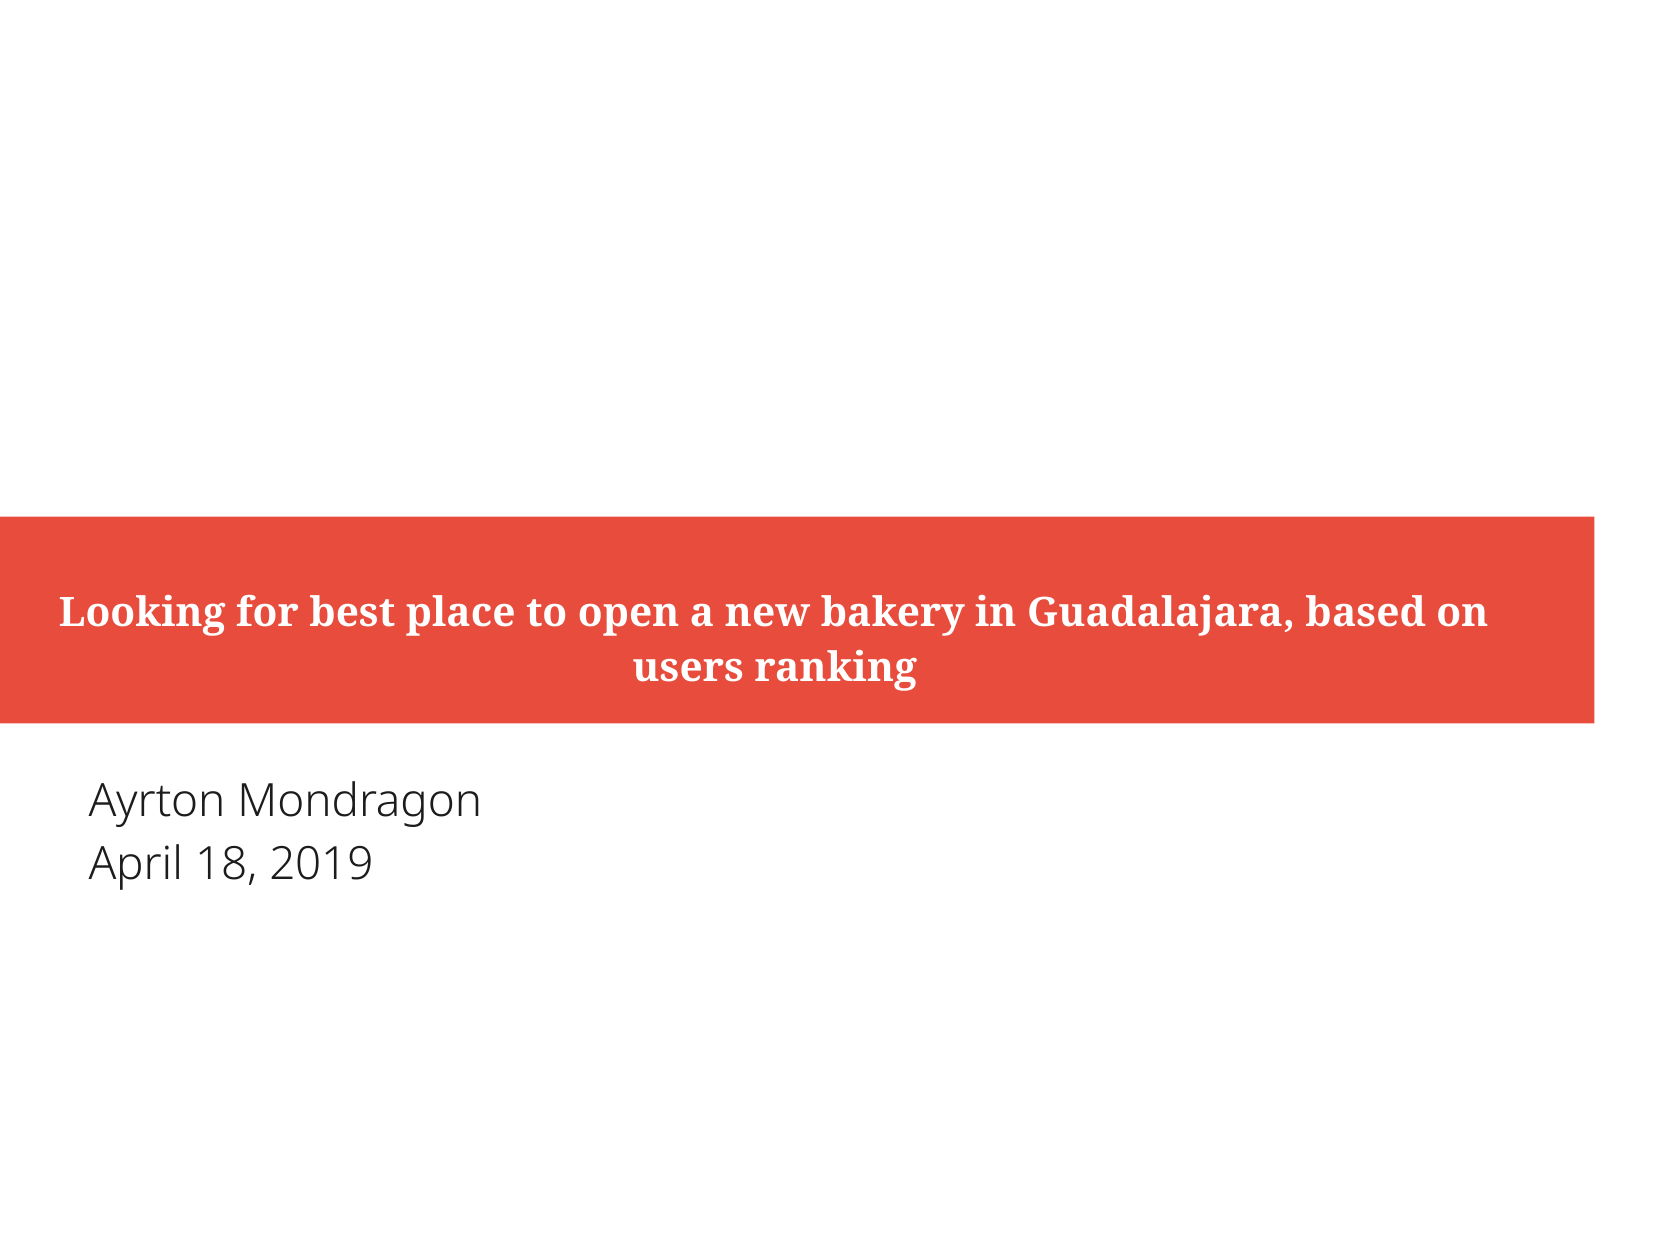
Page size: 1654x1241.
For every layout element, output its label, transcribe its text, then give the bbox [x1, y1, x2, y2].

subtitle Ayrton Mondragon April 18, 2019 [88, 767, 1595, 1182]
title Looking for best place to open a new bakery in Guadalajara, based on users ranking [59, 546, 1595, 694]
